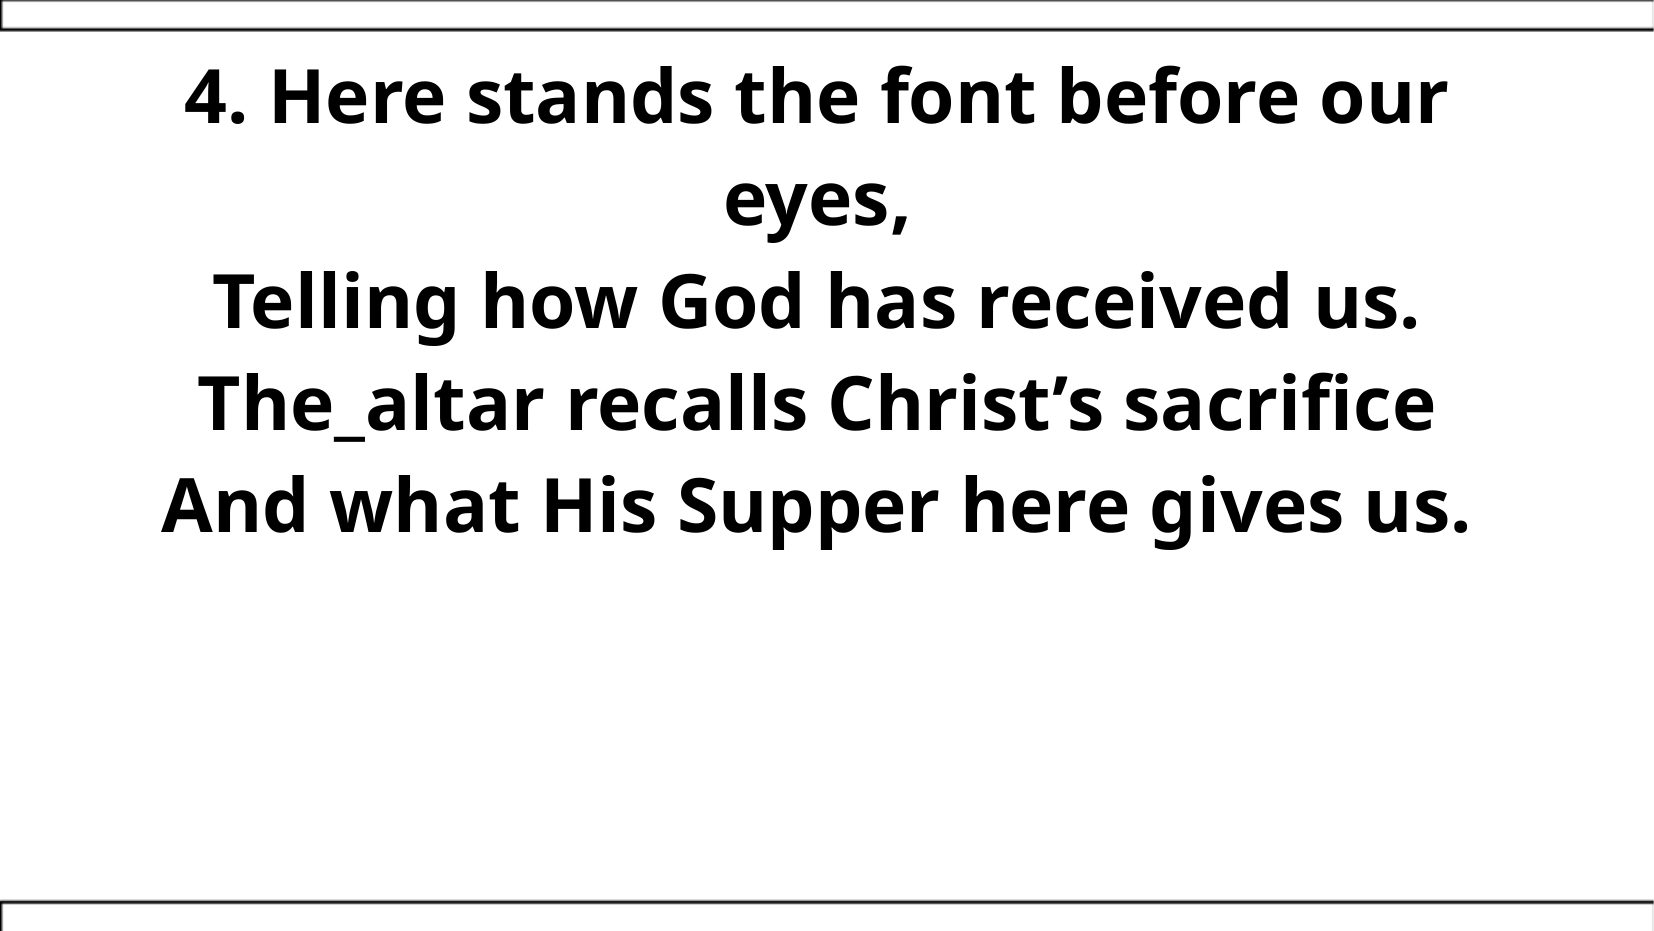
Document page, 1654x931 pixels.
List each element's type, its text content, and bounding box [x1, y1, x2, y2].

picture [0, 0, 1654, 931]
text_box 4. Here stands the font before our eyes, Telling how God has received us. The_altar recalls Christ’s sacrifice And what His Supper here gives us. [90, 35, 1546, 451]
